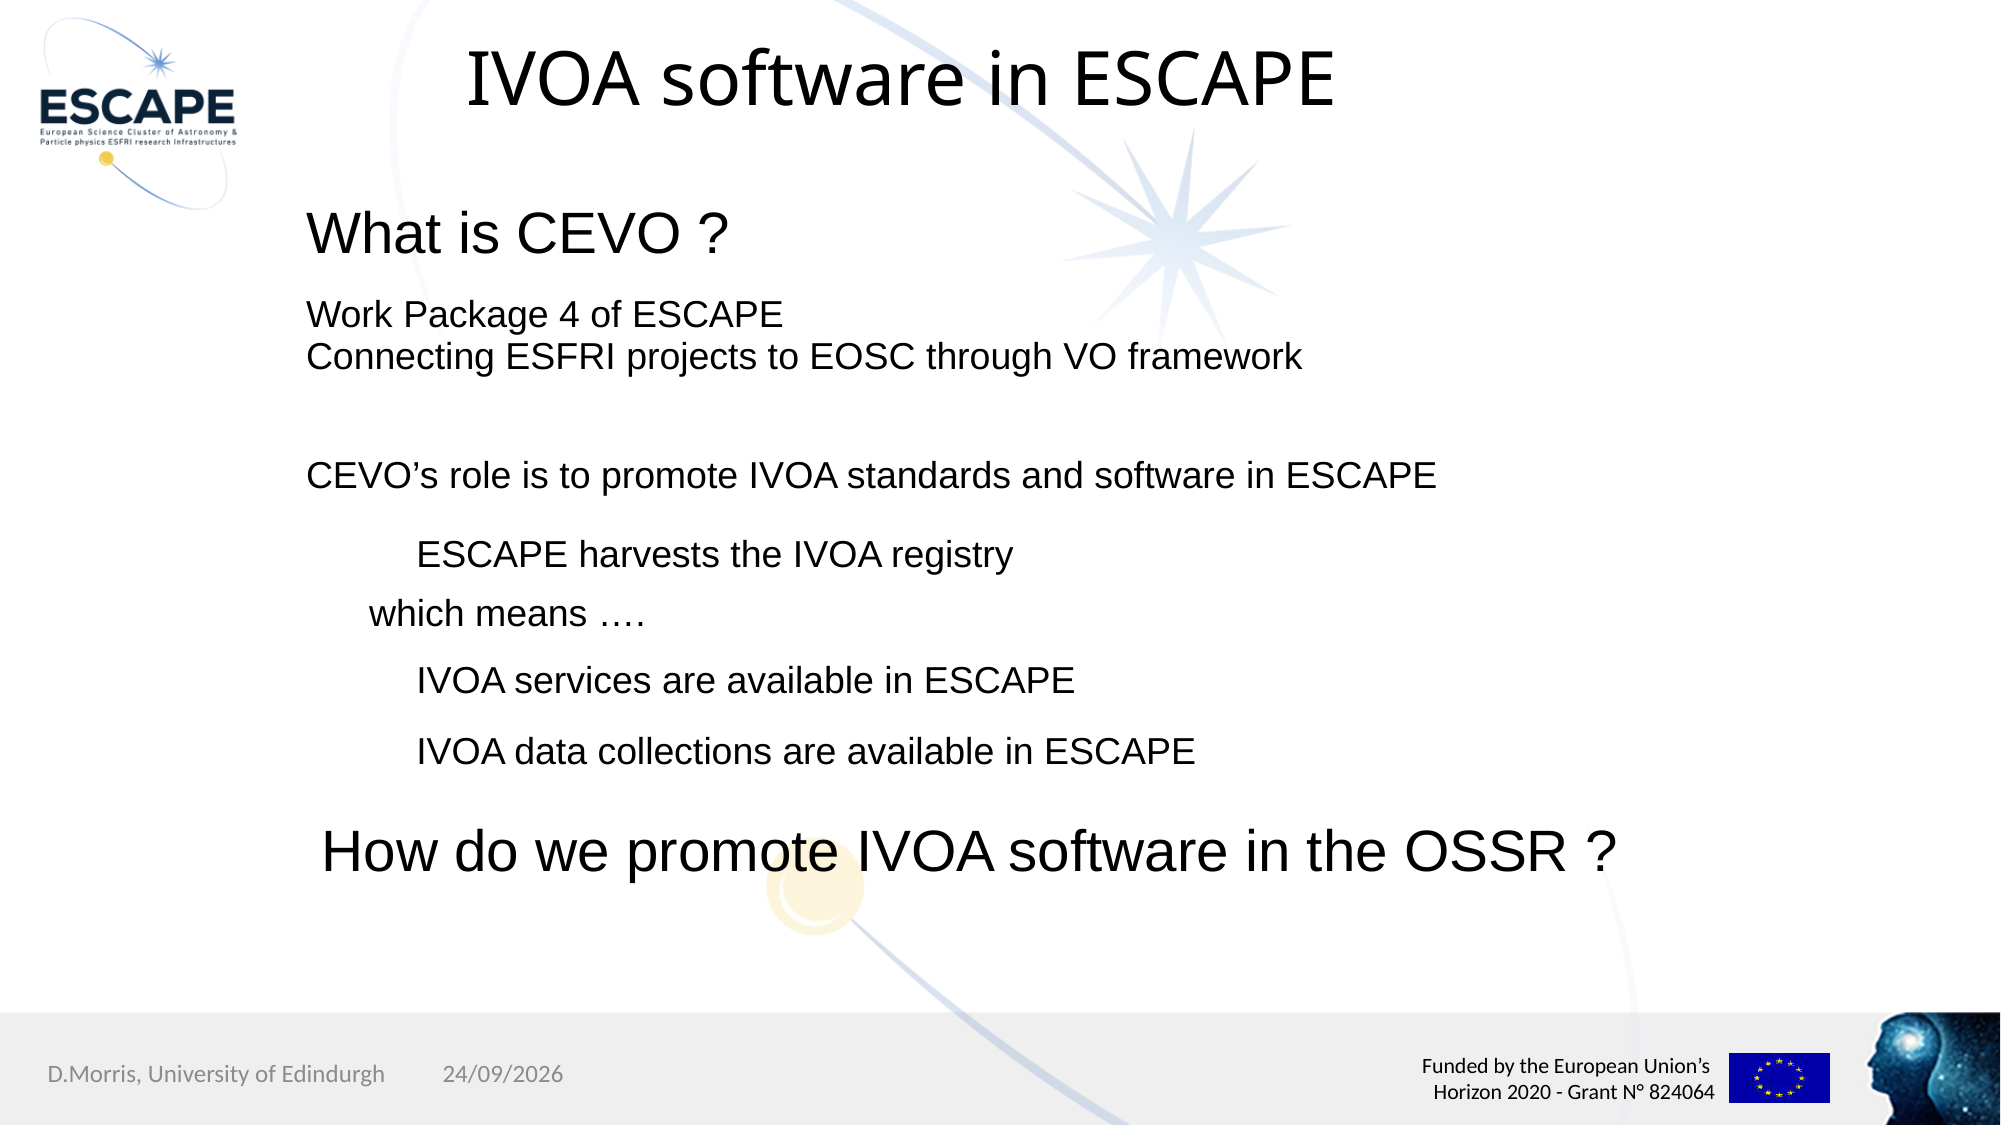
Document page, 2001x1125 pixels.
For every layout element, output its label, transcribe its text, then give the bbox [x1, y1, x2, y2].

title IVOA software in ESCAPE [450, 11, 1489, 150]
text_box IVOA data collections are available in ESCAPE [401, 722, 1212, 780]
picture [0, 0, 2001, 1125]
slide_number 25/05/2021 [427, 1042, 684, 1103]
text_box IVOA services are available in ESCAPE [401, 651, 1091, 709]
text_box ESCAPE harvests the IVOA registry [401, 525, 1531, 583]
text_box How do we promote IVOA software in the OSSR ? [307, 811, 1634, 892]
footer D.Morris, University of Edindurgh [32, 1042, 414, 1103]
text_box which means …. [354, 584, 686, 642]
text_box CEVO’s role is to promote IVOA standards and software in ESCAPE [291, 446, 1454, 504]
text_box Work Package 4 of ESCAPE Connecting ESFRI projects to EOSC through VO framework [291, 285, 1388, 385]
text_box What is CEVO ? [291, 193, 792, 278]
